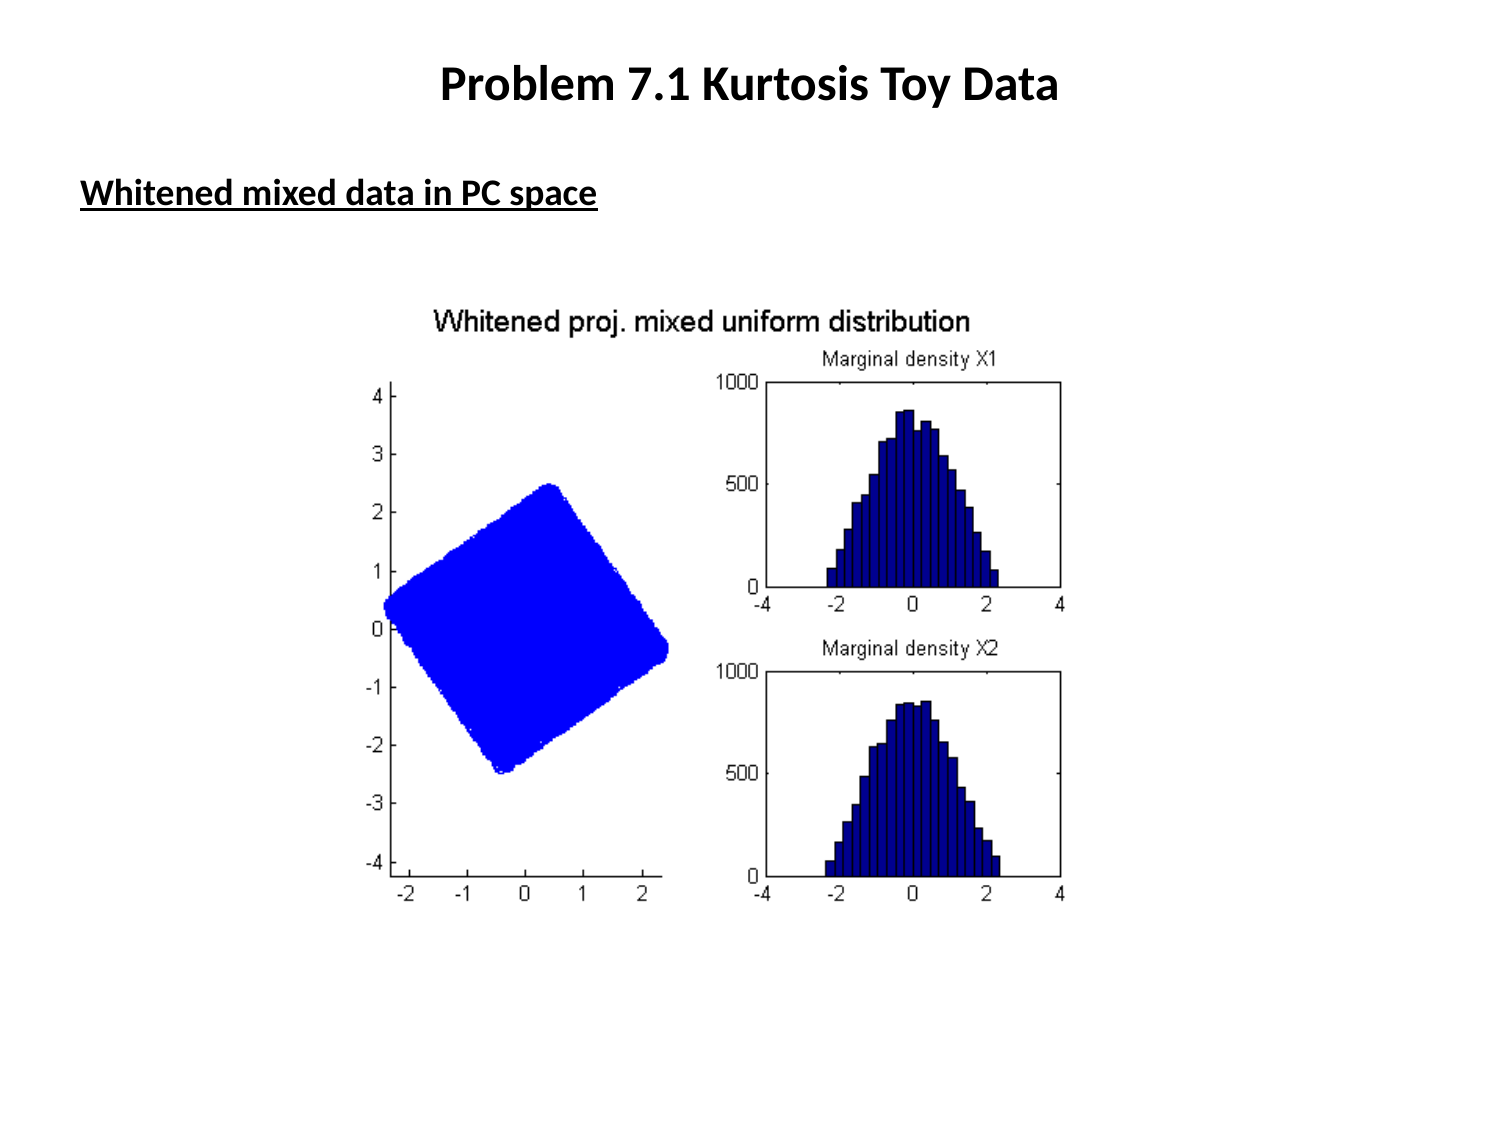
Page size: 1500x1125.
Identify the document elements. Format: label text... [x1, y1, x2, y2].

text_box Problem 7.1 Kurtosis Toy Data [0, 42, 1500, 118]
text_box Whitened mixed data in PC space [64, 160, 804, 221]
picture [265, 288, 1143, 945]
